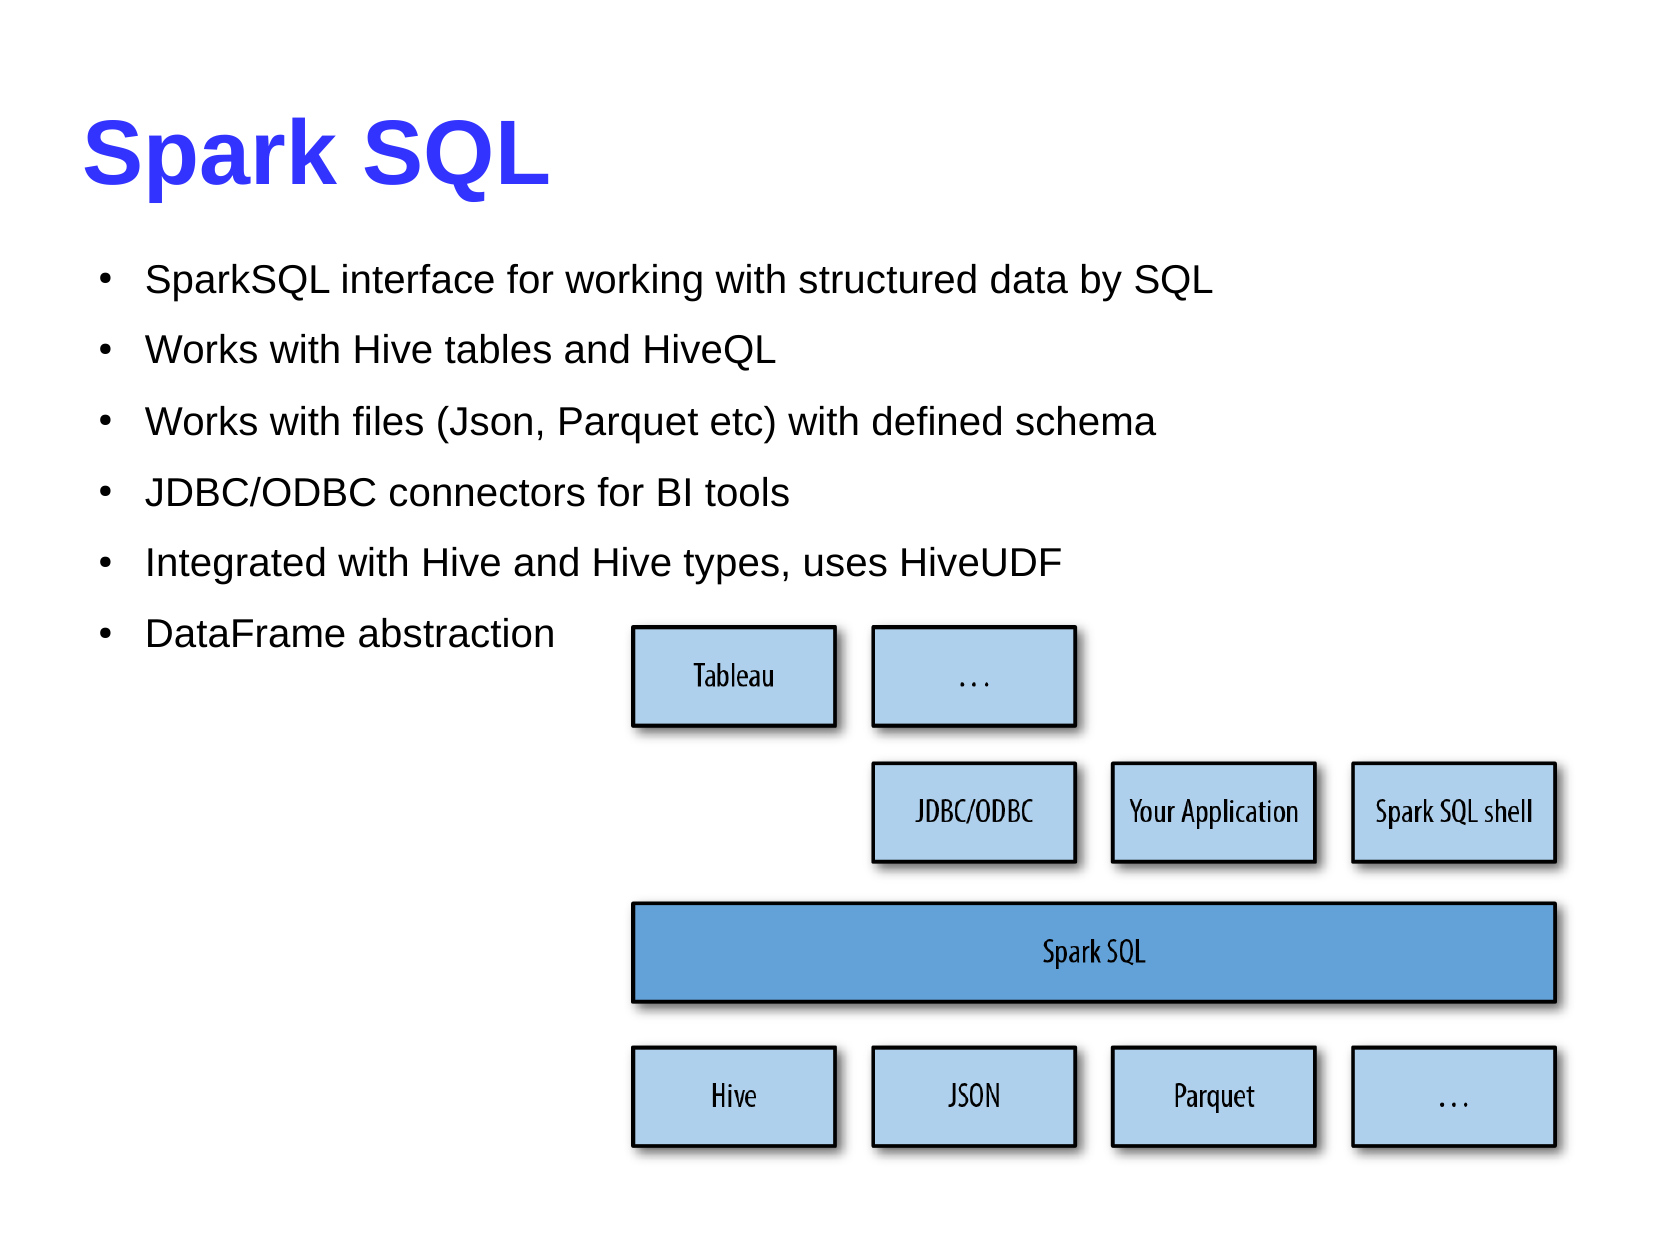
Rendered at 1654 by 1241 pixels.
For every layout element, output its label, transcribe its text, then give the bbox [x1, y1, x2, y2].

title Spark SQL [82, 49, 1571, 257]
list SparkSQL interface for working with structured data by SQL Works with Hive tables and HiveQL Works with files (Json, Parquet etc) with defined schema JDBC/ODBC connectors for BI tools Integrated with Hive and Hive types, uses HiveUDF DataFrame abstraction [82, 256, 1561, 661]
picture [620, 614, 1579, 1171]
